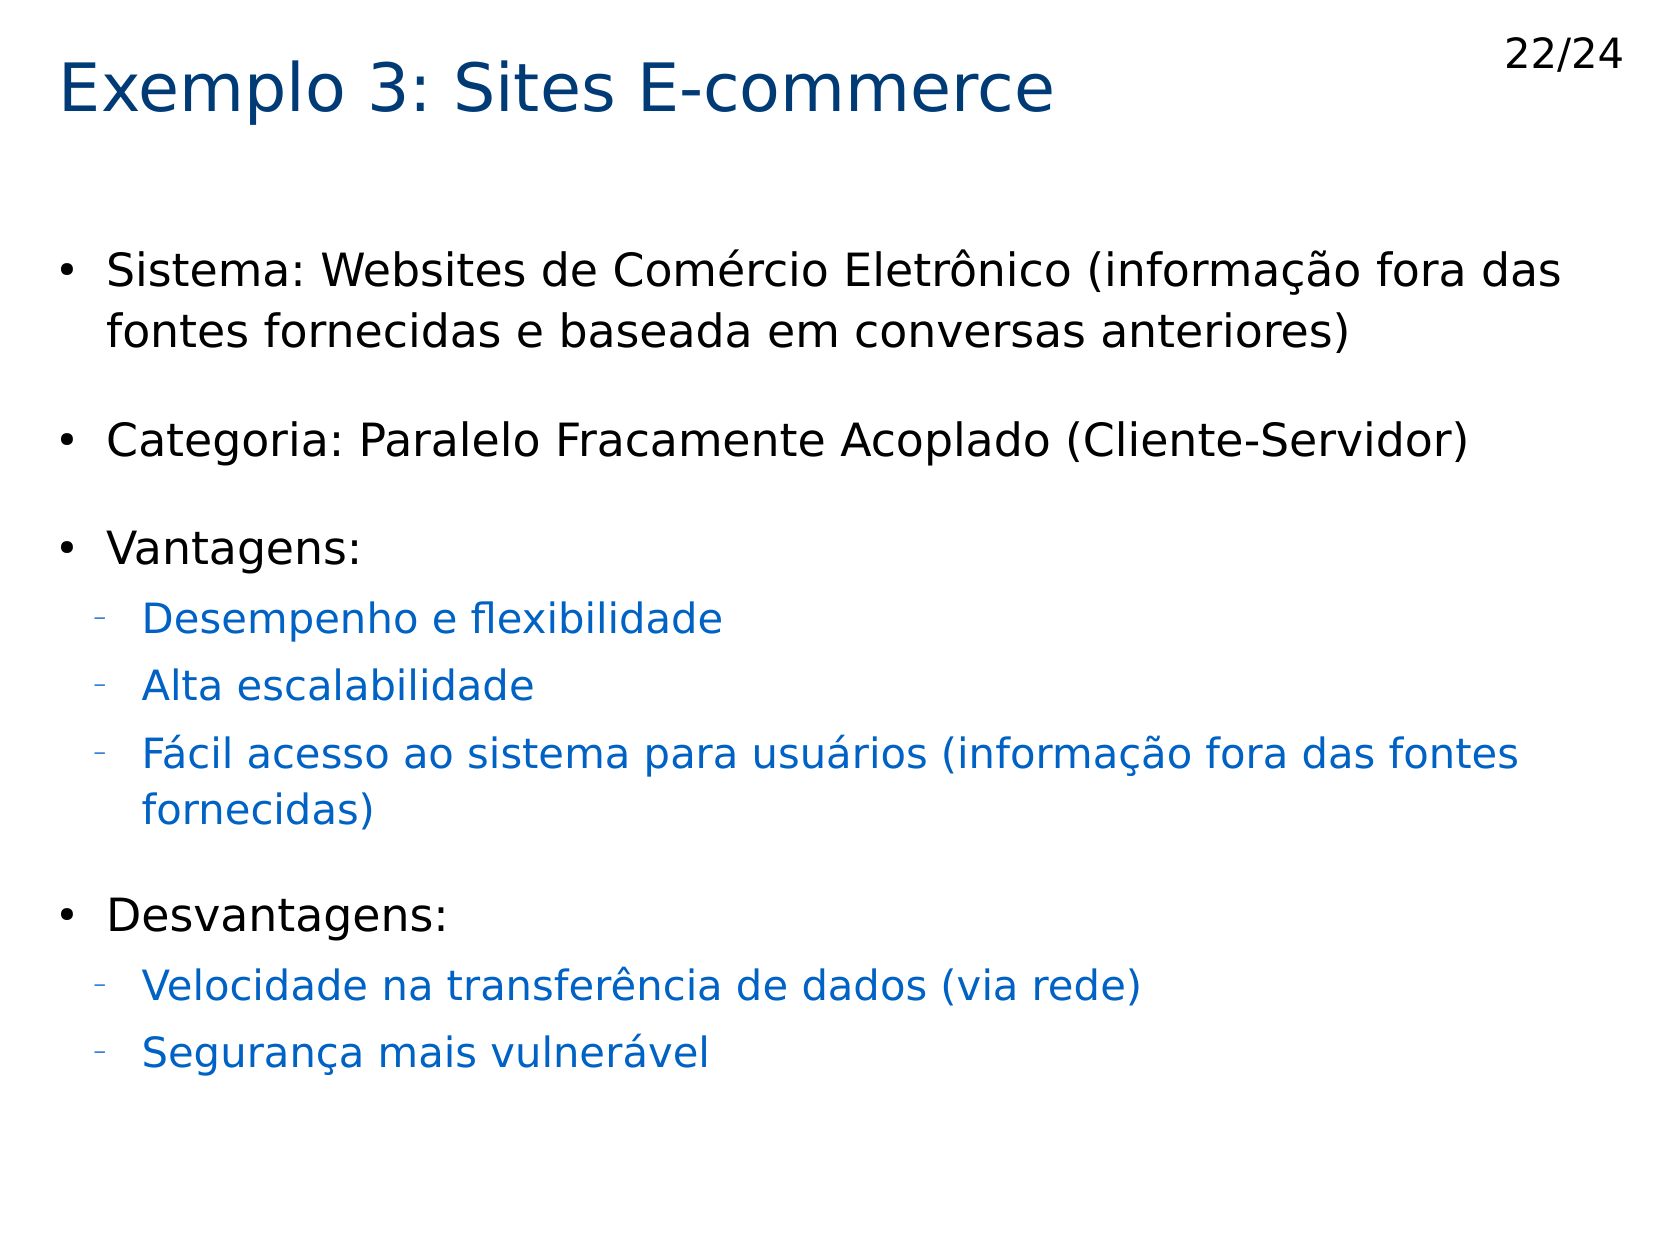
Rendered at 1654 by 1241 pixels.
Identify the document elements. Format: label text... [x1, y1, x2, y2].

title Exemplo 3: Sites E-commerce [59, 29, 1506, 148]
list Sistema: Websites de Comércio Eletrônico (informação fora das fontes fornecidas e baseada em conversas anteriores) Categoria: Paralelo Fracamente Acoplado (Cliente-Servidor) Vantagens: Desempenho e flexibilidade Alta escalabilidade Fácil acesso ao sistema para usuários (informação fora das fontes fornecidas) Desvantagens: Velocidade na transferência de dados (via rede) Segurança mais vulnerável [59, 236, 1595, 1211]
